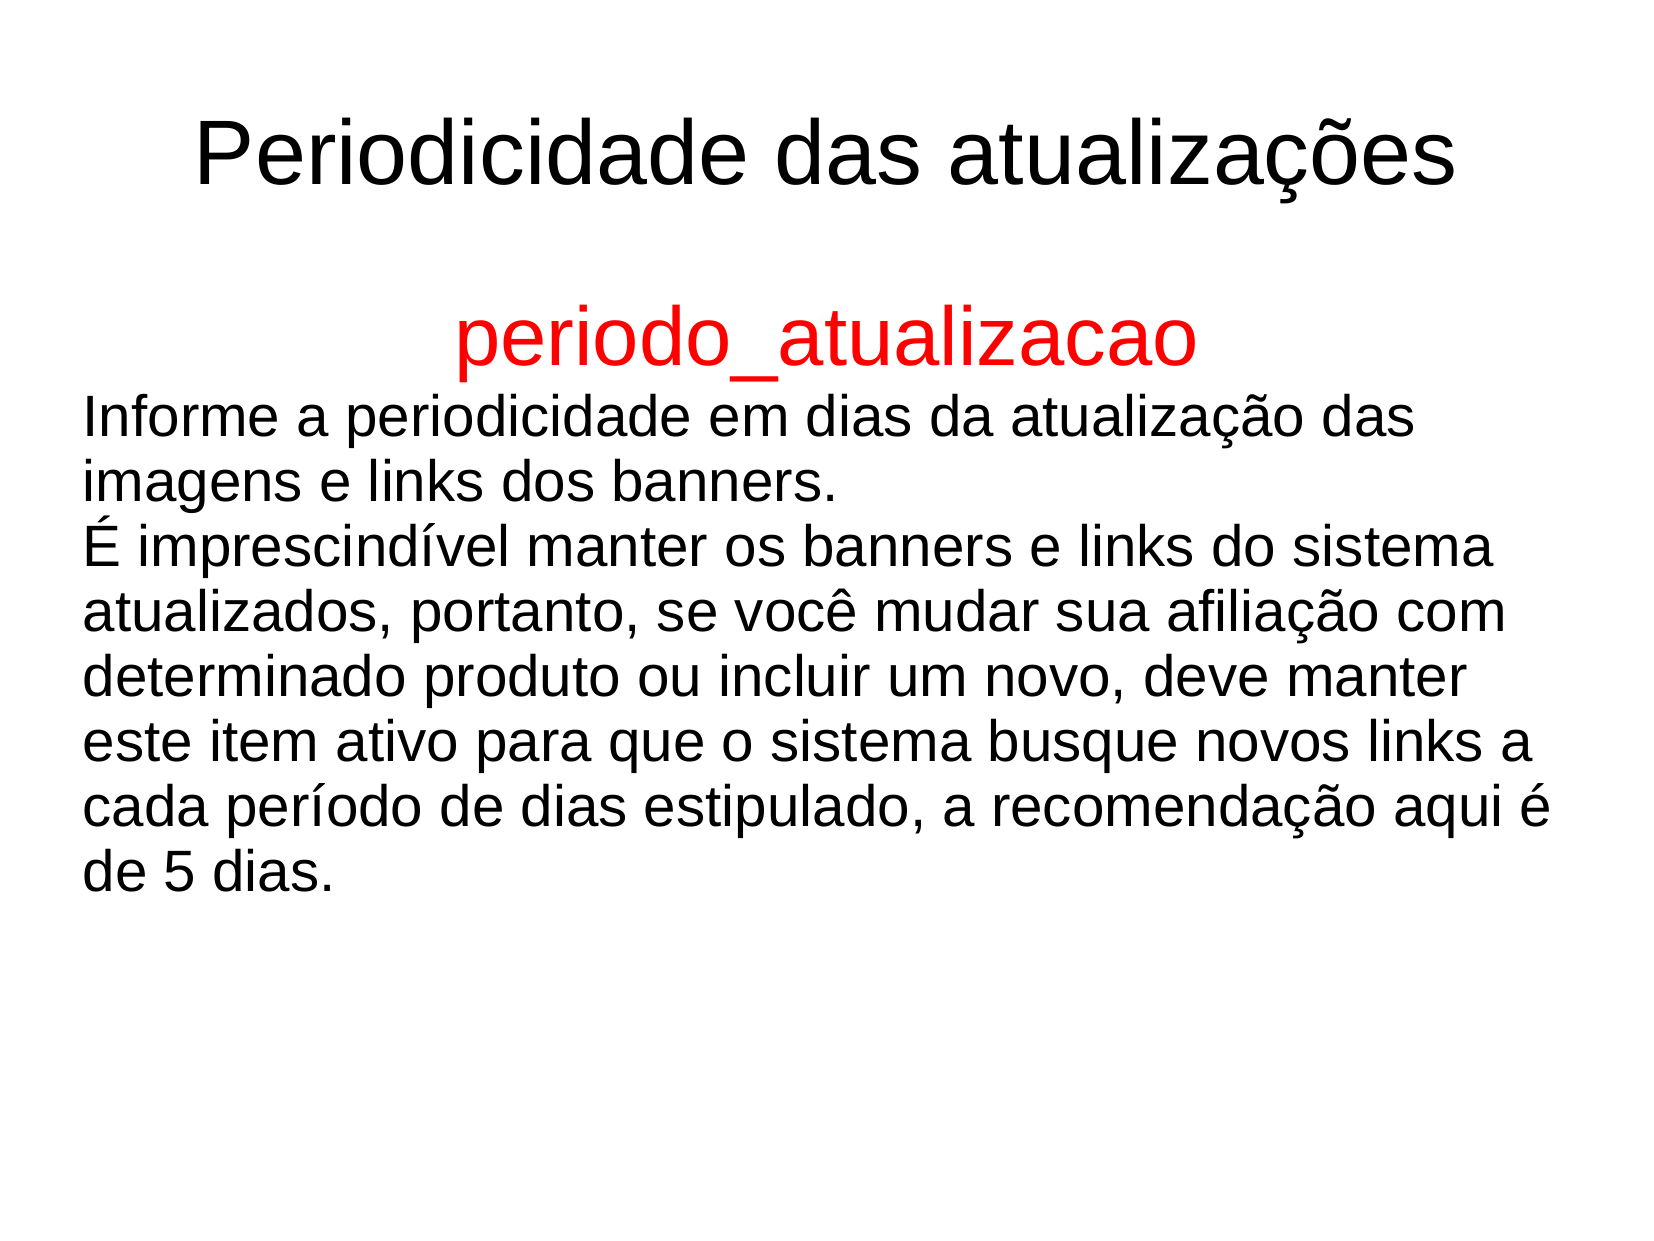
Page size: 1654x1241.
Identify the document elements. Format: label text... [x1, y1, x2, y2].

title Periodicidade das atualizações [82, 49, 1571, 257]
subtitle periodo_atualizacao Informe a periodicidade em dias da atualização das imagens e links dos banners. É imprescindível manter os banners e links do sistema atualizados, portanto, se você mudar sua afiliação com determinado produto ou incluir um novo, deve manter este item ativo para que o sistema busque novos links a cada período de dias estipulado, a recomendação aqui é de 5 dias. [82, 290, 1571, 1010]
